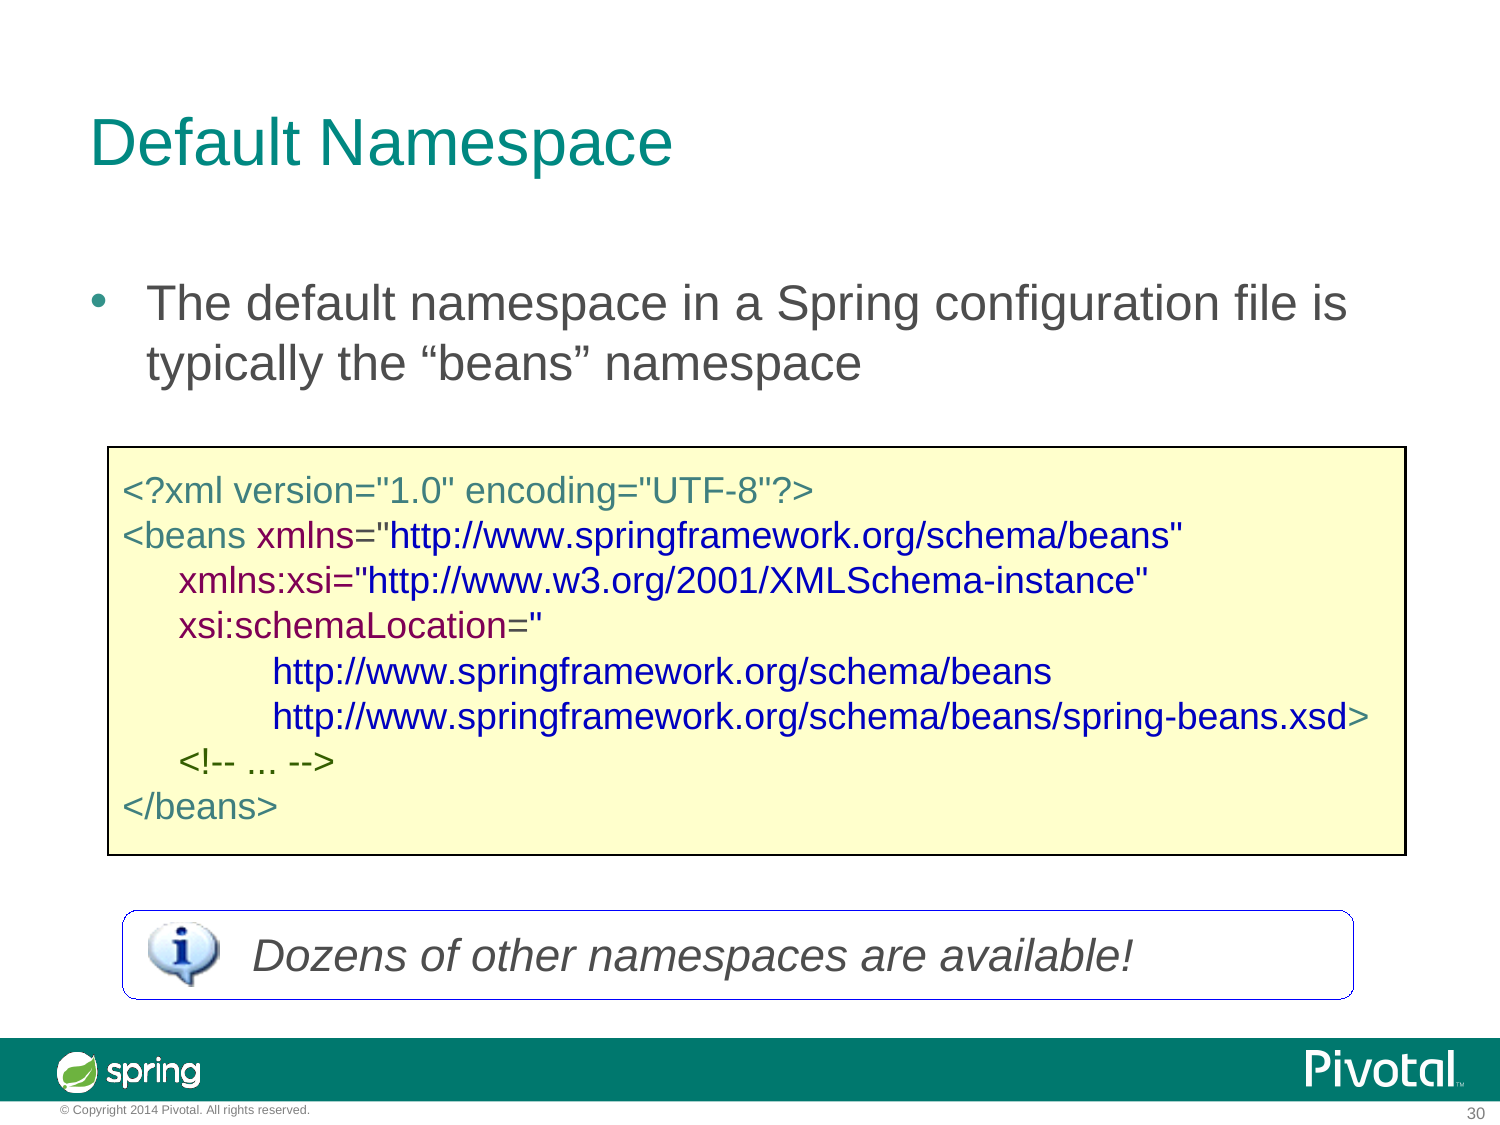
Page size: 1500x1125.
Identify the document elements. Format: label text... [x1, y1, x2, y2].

picture [32, 1041, 210, 1103]
list The default namespace in a Spring configuration file is typically the “beans” namespace [75, 262, 1426, 398]
picture [1306, 1050, 1464, 1087]
text_box Dozens of other namespaces are available! [237, 918, 1355, 989]
text_box <?xml version="1.0" encoding="UTF-8"?> <beans xmlns="http://www.springframework.org/schema/beans" xmlns:xsi="http://www.w3.org/2001/XMLSchema-instance" xsi:schemaLocation=" http://www.springframework.org/schema/beans http://www.springframework.org/schema/beans/spring-beans.xsd> <!-- ... --> </beans> [107, 446, 1406, 856]
title Default Namespace [75, 45, 1426, 233]
text_box [122, 910, 1354, 1000]
picture [148, 922, 220, 987]
